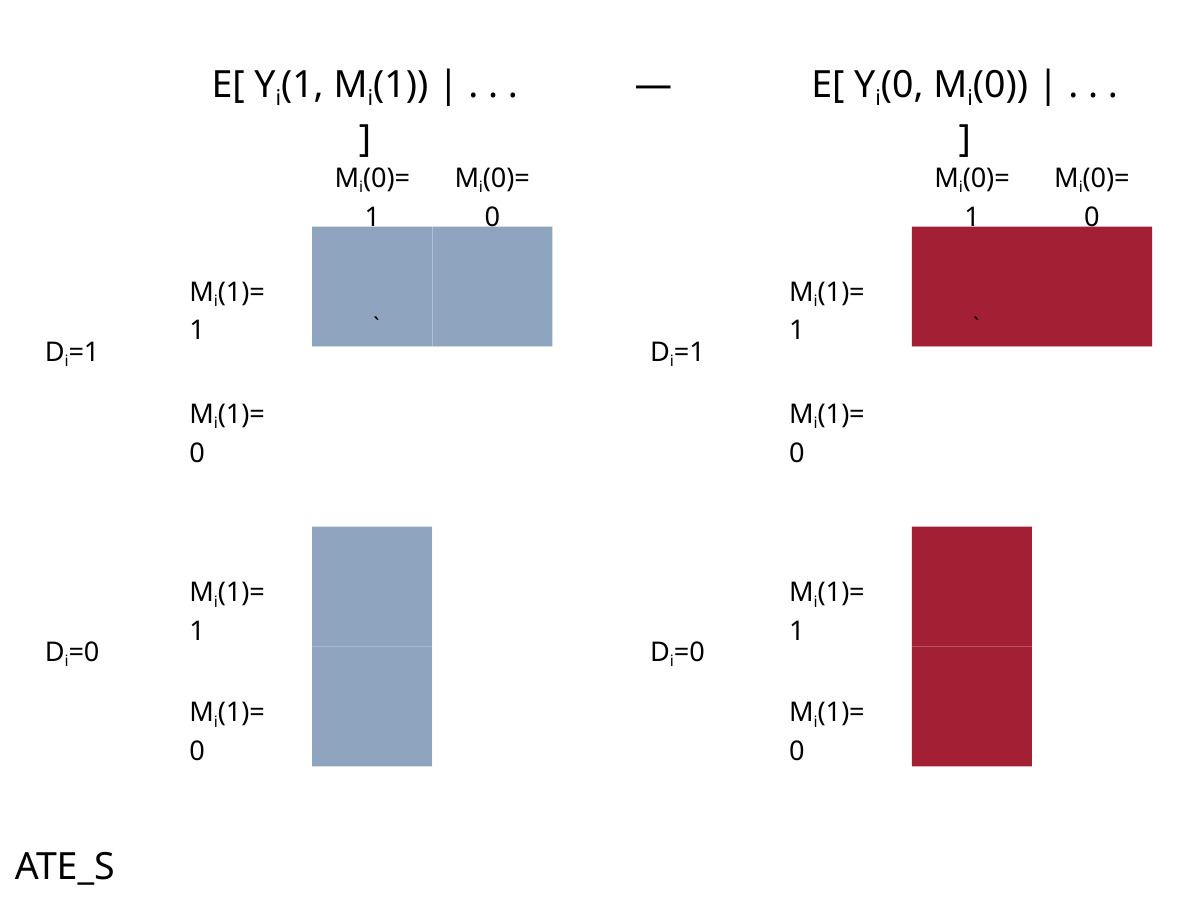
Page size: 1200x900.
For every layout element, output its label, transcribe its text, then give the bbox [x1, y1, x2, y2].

text_box — [614, 50, 692, 113]
text_box [312, 526, 553, 767]
text_box Di=0 [617, 625, 738, 738]
text_box Di=1 [12, 325, 133, 438]
text_box Mi(0)=0 [432, 151, 553, 313]
text_box Mi(0)=1 [912, 168, 1032, 313]
text_box Mi(0)=0 [1032, 151, 1152, 313]
text_box Mi(1)=1 [774, 265, 895, 387]
text_box E[ Yi(0, Mi(0)) | . . . ] [792, 50, 1138, 168]
text_box Mi(1)=1 [174, 265, 295, 387]
text_box [911, 526, 1153, 767]
text_box Mi(1)=1 [174, 565, 295, 685]
text_box Mi(1)=0 [774, 387, 895, 549]
text_box Mi(0)=1 [312, 168, 432, 313]
text_box ATE_S [0, 832, 586, 891]
text_box Mi(1)=1 [774, 565, 895, 685]
text_box Di=1 [617, 325, 738, 438]
text_box E[ Yi(1, Mi(1)) | . . . ] [192, 50, 538, 168]
text_box Di=0 [12, 625, 133, 738]
text_box Mi(1)=0 [774, 685, 895, 848]
text_box [911, 226, 1153, 467]
text_box [312, 313, 553, 467]
text_box Mi(1)=0 [174, 387, 295, 549]
text_box Mi(1)=0 [174, 685, 295, 832]
